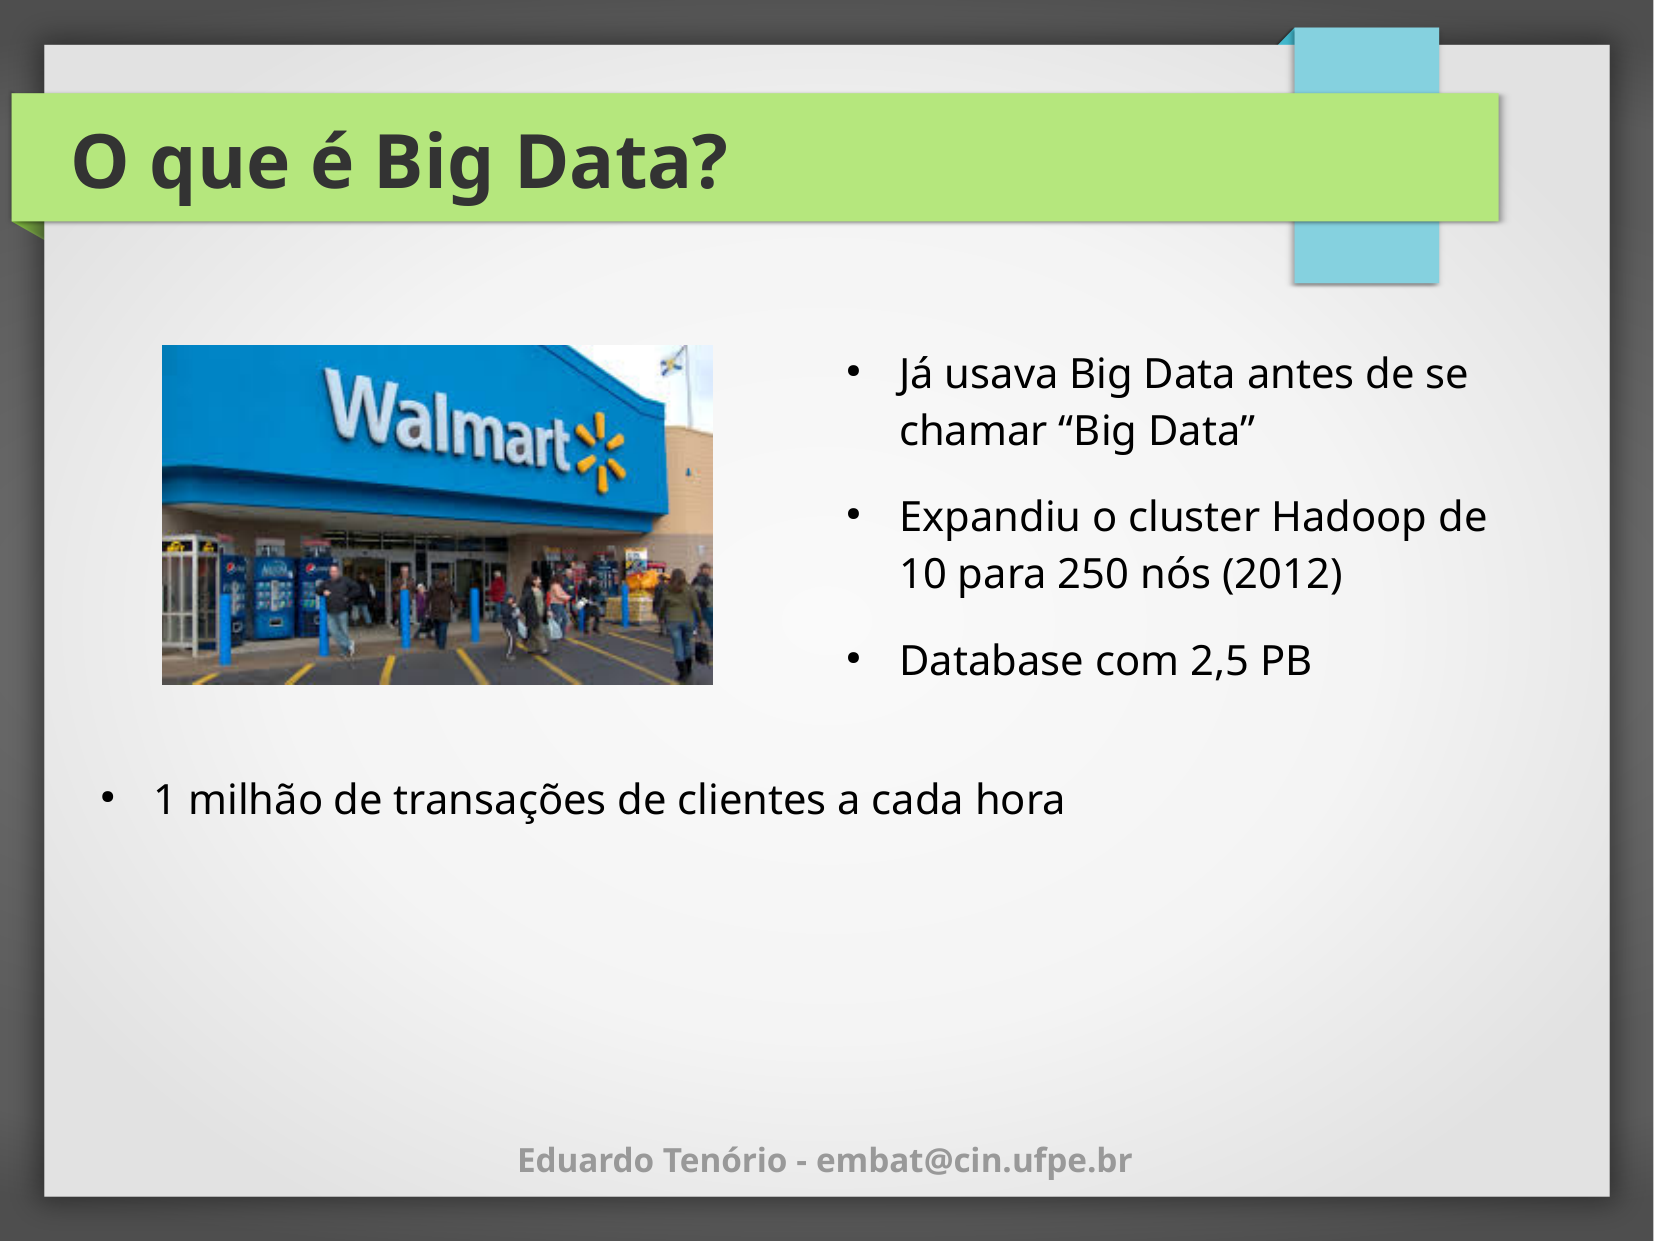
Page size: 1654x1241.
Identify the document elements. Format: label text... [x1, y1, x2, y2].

title O que é Big Data? [70, 97, 1229, 221]
list Já usava Big Data antes de se chamar “Big Data” Expandiu o cluster Hadoop de 10 para 250 nós (2012) Database com 2,5 PB [828, 343, 1539, 1063]
text_box Eduardo Tenório - embat@cin.ufpe.br [45, 1130, 1606, 1201]
picture [0, 0, 1654, 1241]
list 1 milhão de transações de clientes a cada hora [82, 769, 1539, 1081]
